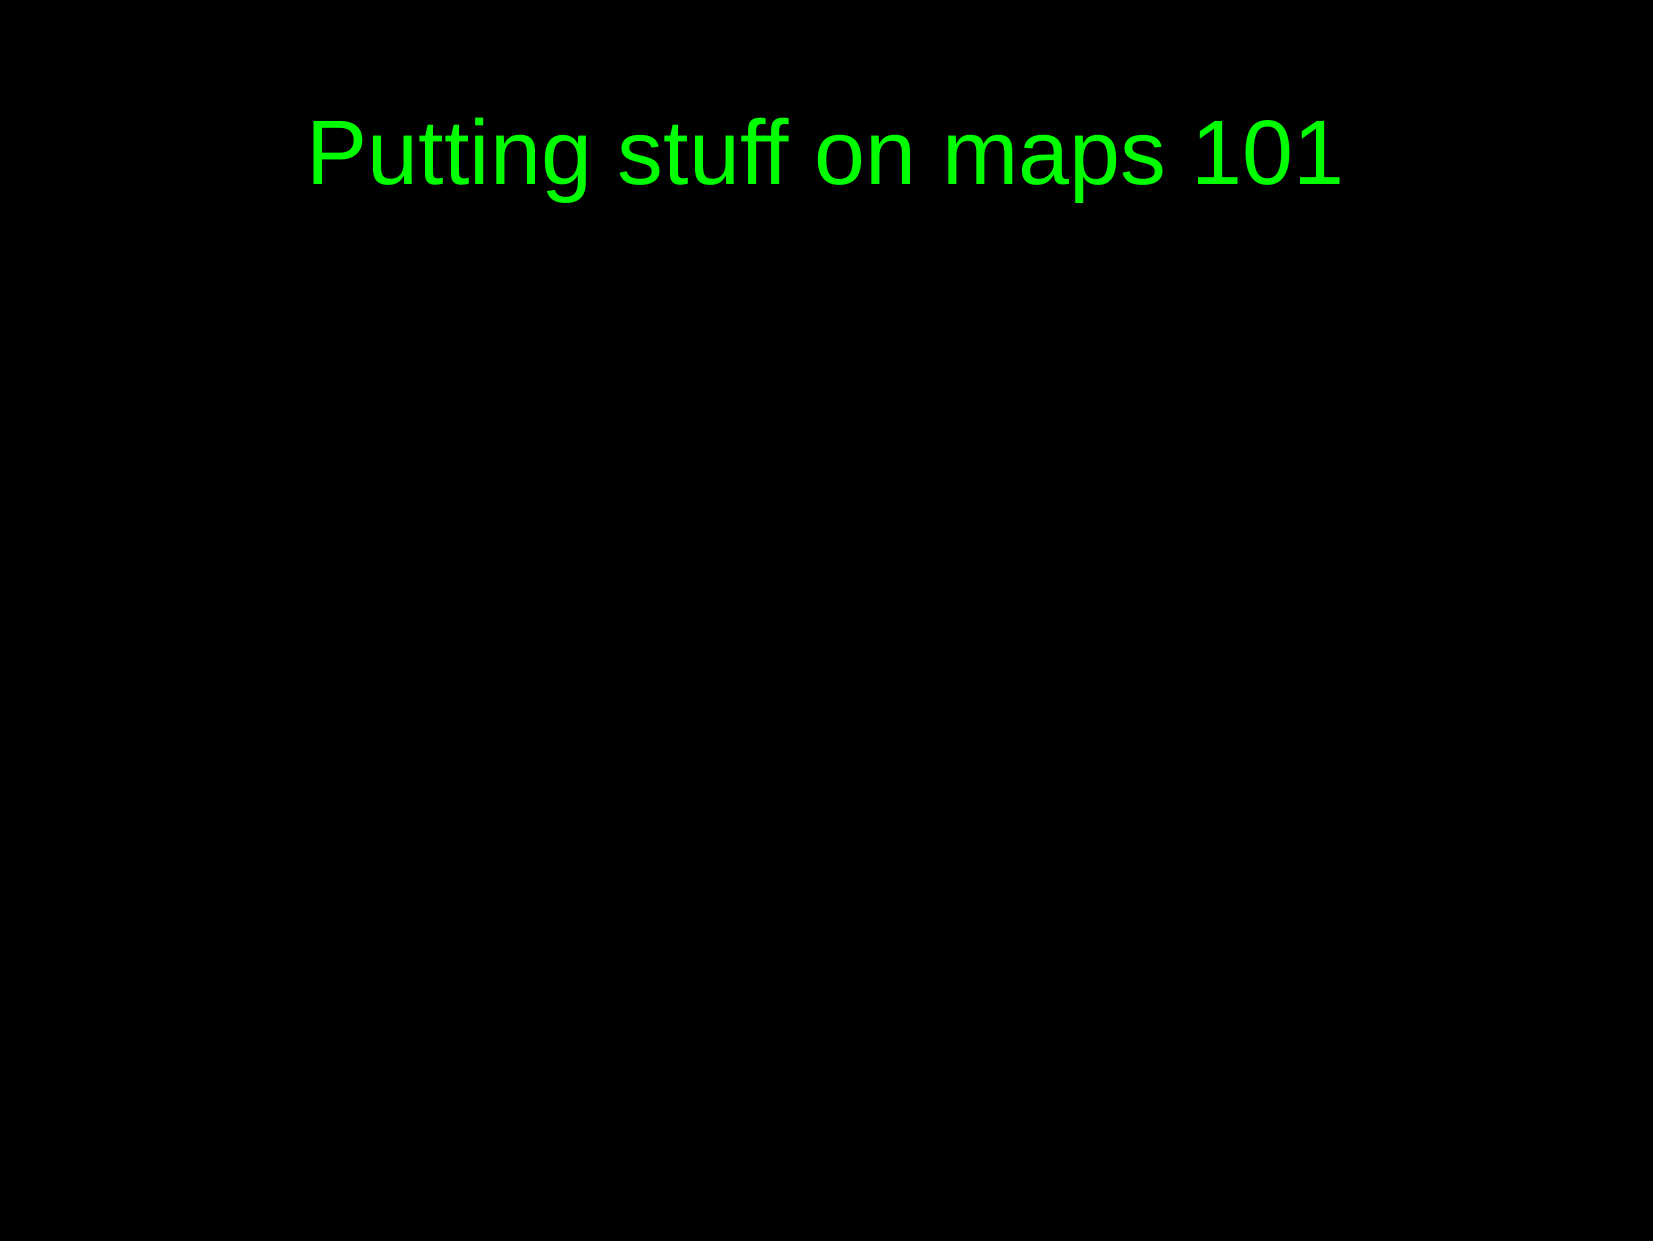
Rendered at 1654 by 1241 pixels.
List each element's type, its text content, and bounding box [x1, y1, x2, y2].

title Putting stuff on maps 101 [82, 49, 1571, 257]
